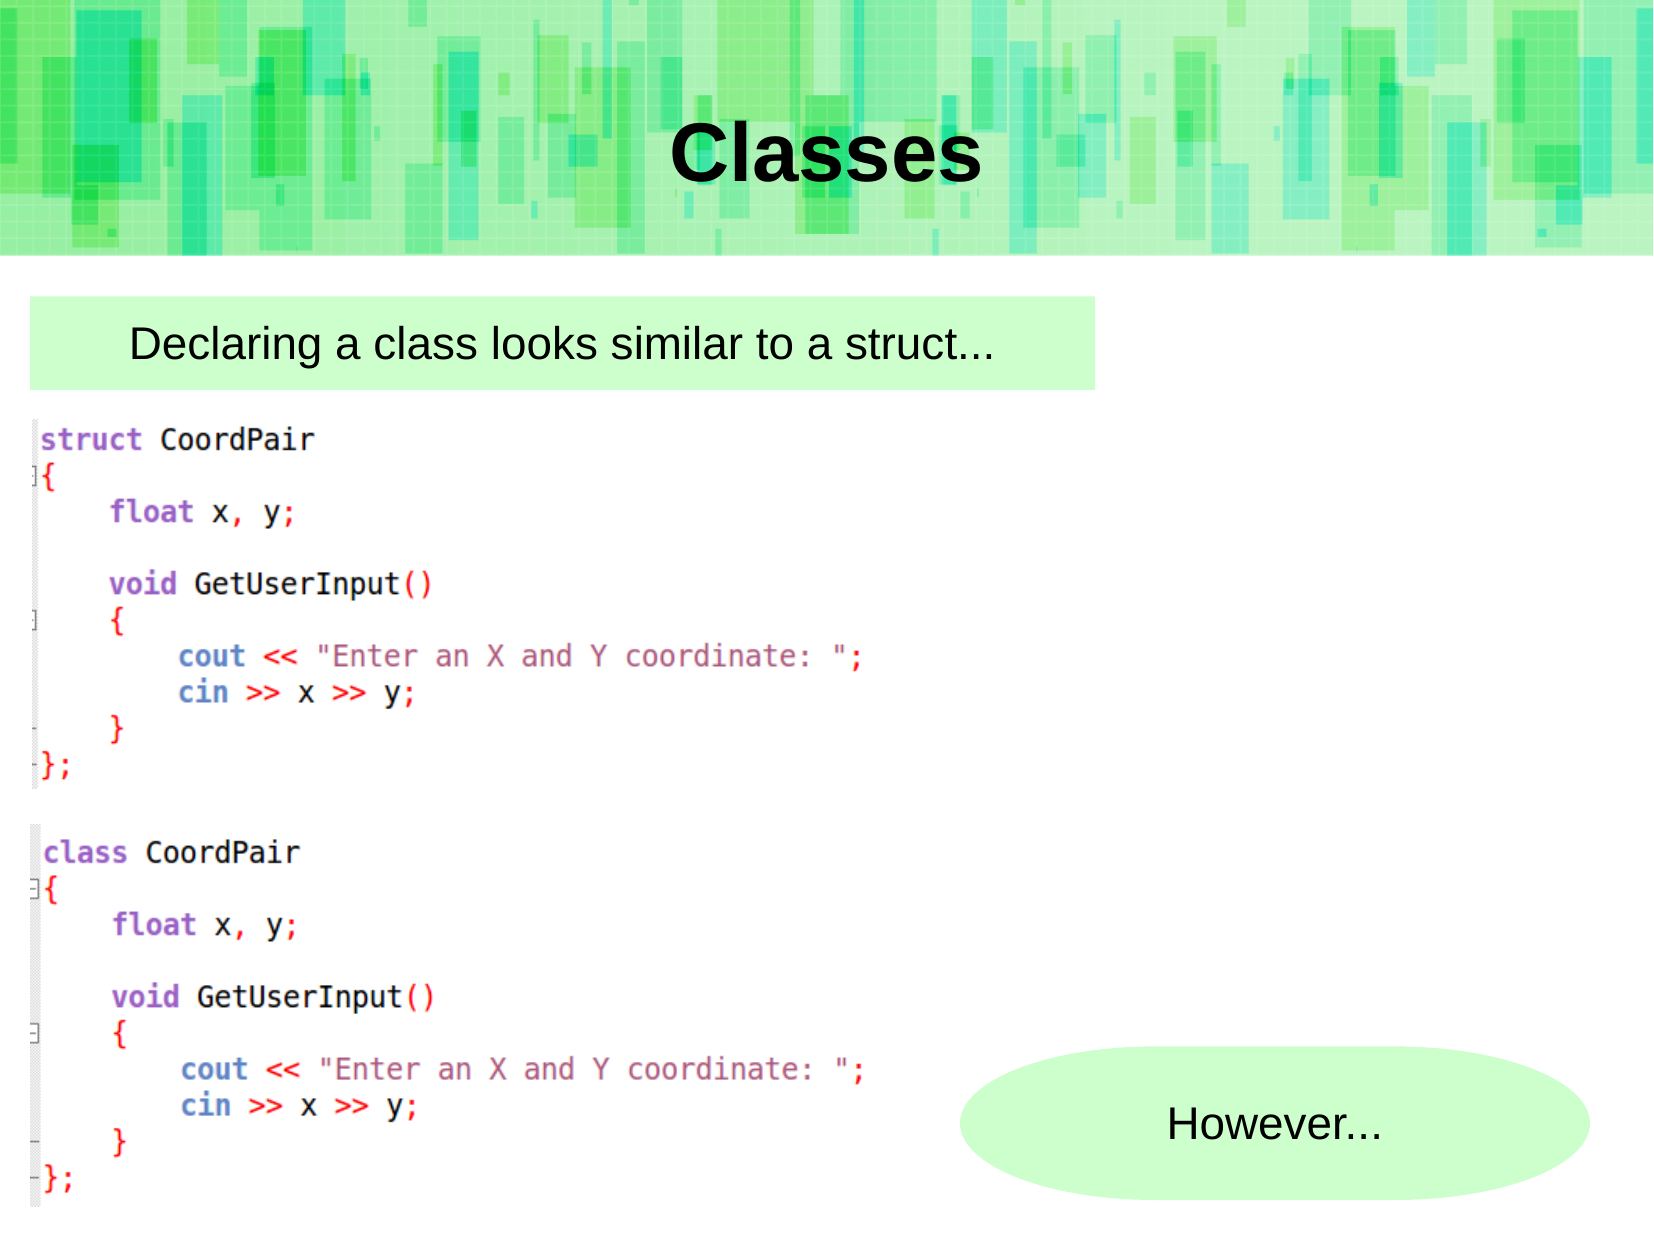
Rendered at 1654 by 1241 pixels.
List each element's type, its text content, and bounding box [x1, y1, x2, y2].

text_box However... [960, 1046, 1591, 1201]
text_box Declaring a class looks similar to a struct... [30, 296, 1096, 391]
title Classes [82, 49, 1571, 257]
picture [0, 0, 1654, 1241]
